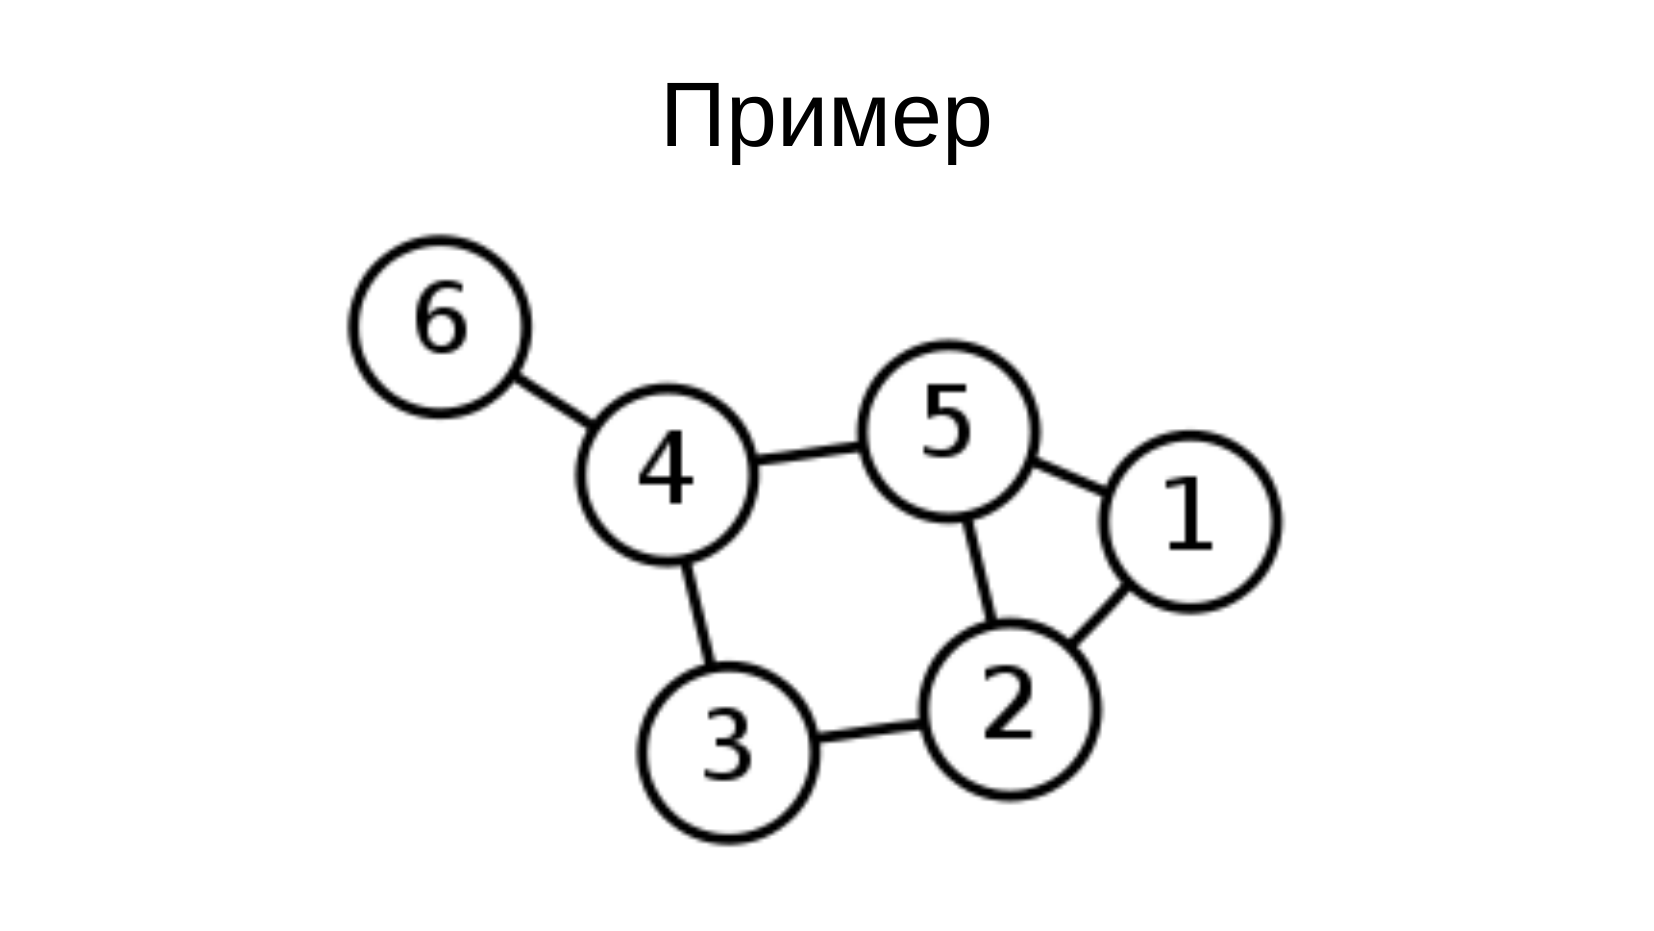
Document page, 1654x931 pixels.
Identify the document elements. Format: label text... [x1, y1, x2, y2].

title Пример [82, 37, 1571, 193]
picture [337, 224, 1298, 859]
